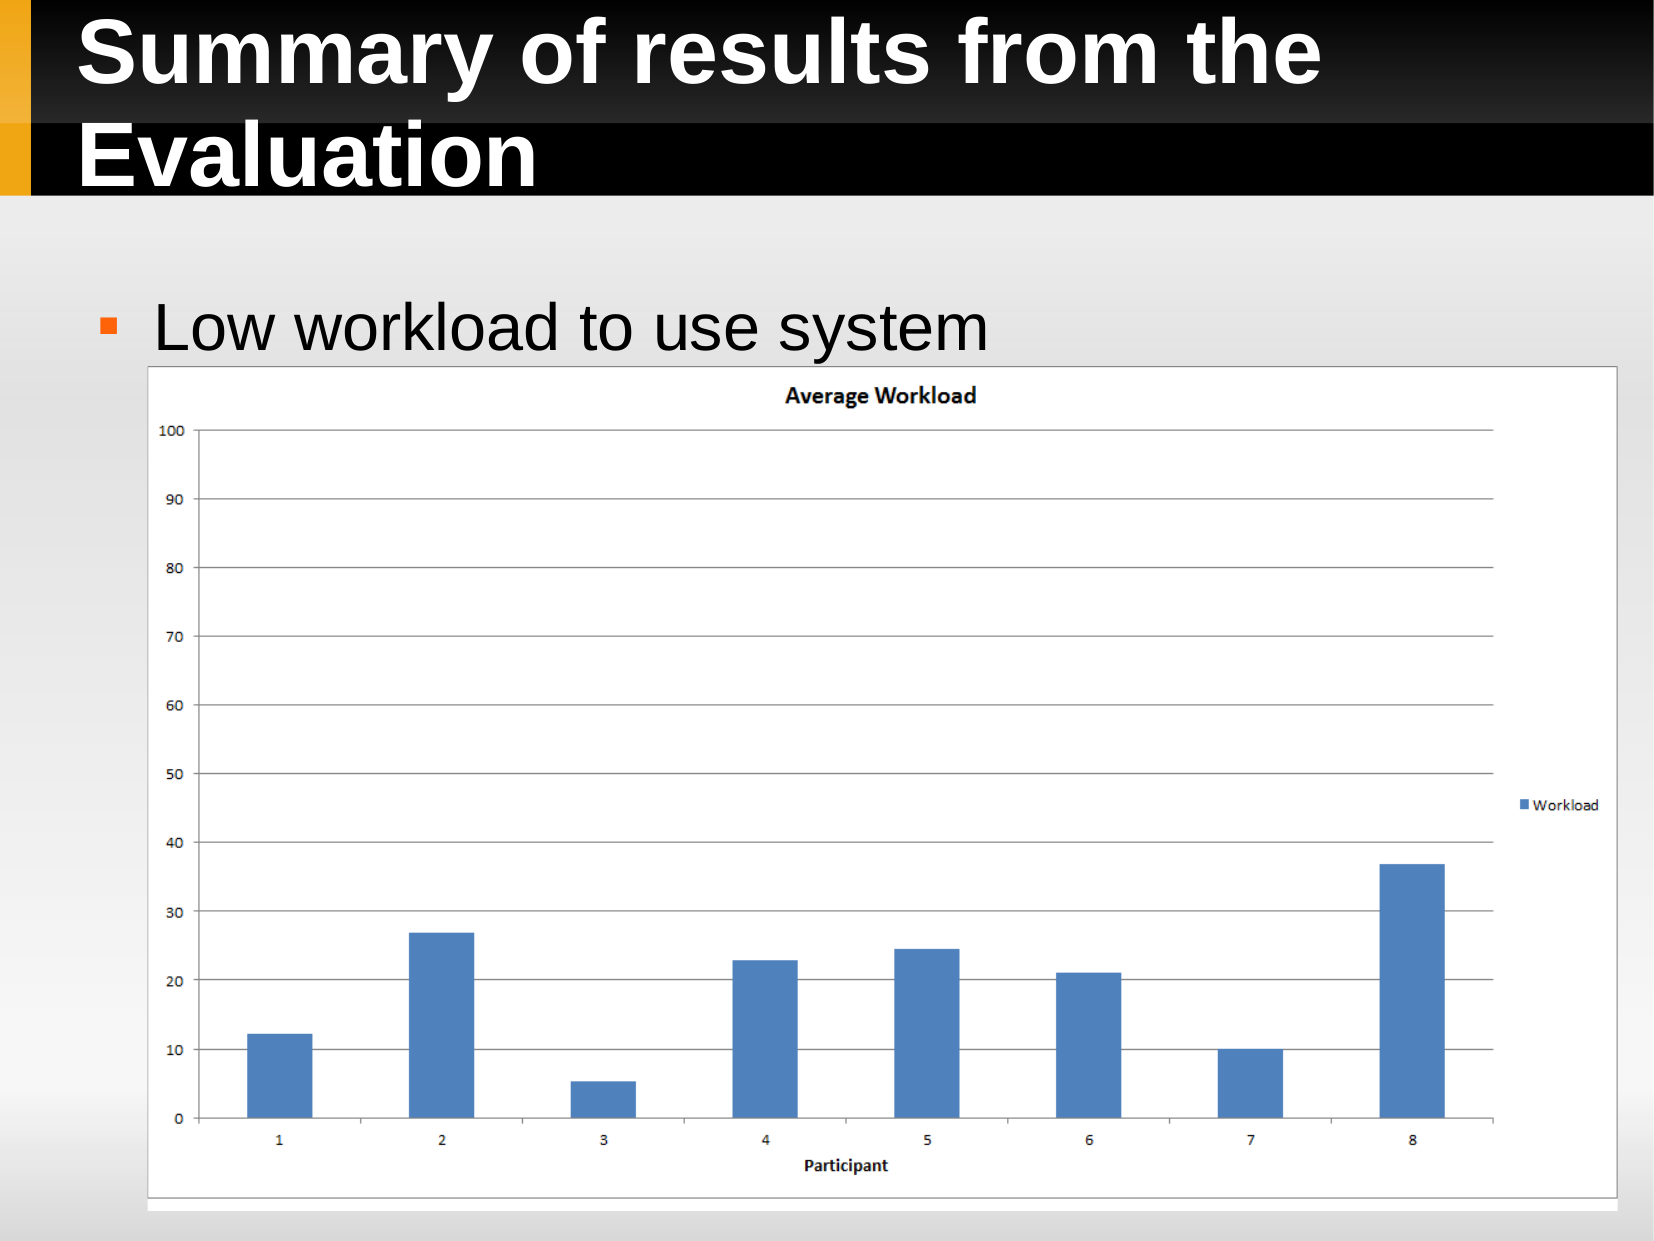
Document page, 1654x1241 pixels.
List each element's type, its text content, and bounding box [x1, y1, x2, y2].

picture [0, 0, 1654, 1241]
title Summary of results from the Evaluation [76, 0, 1565, 208]
list Low workload to use system [82, 290, 1571, 1109]
